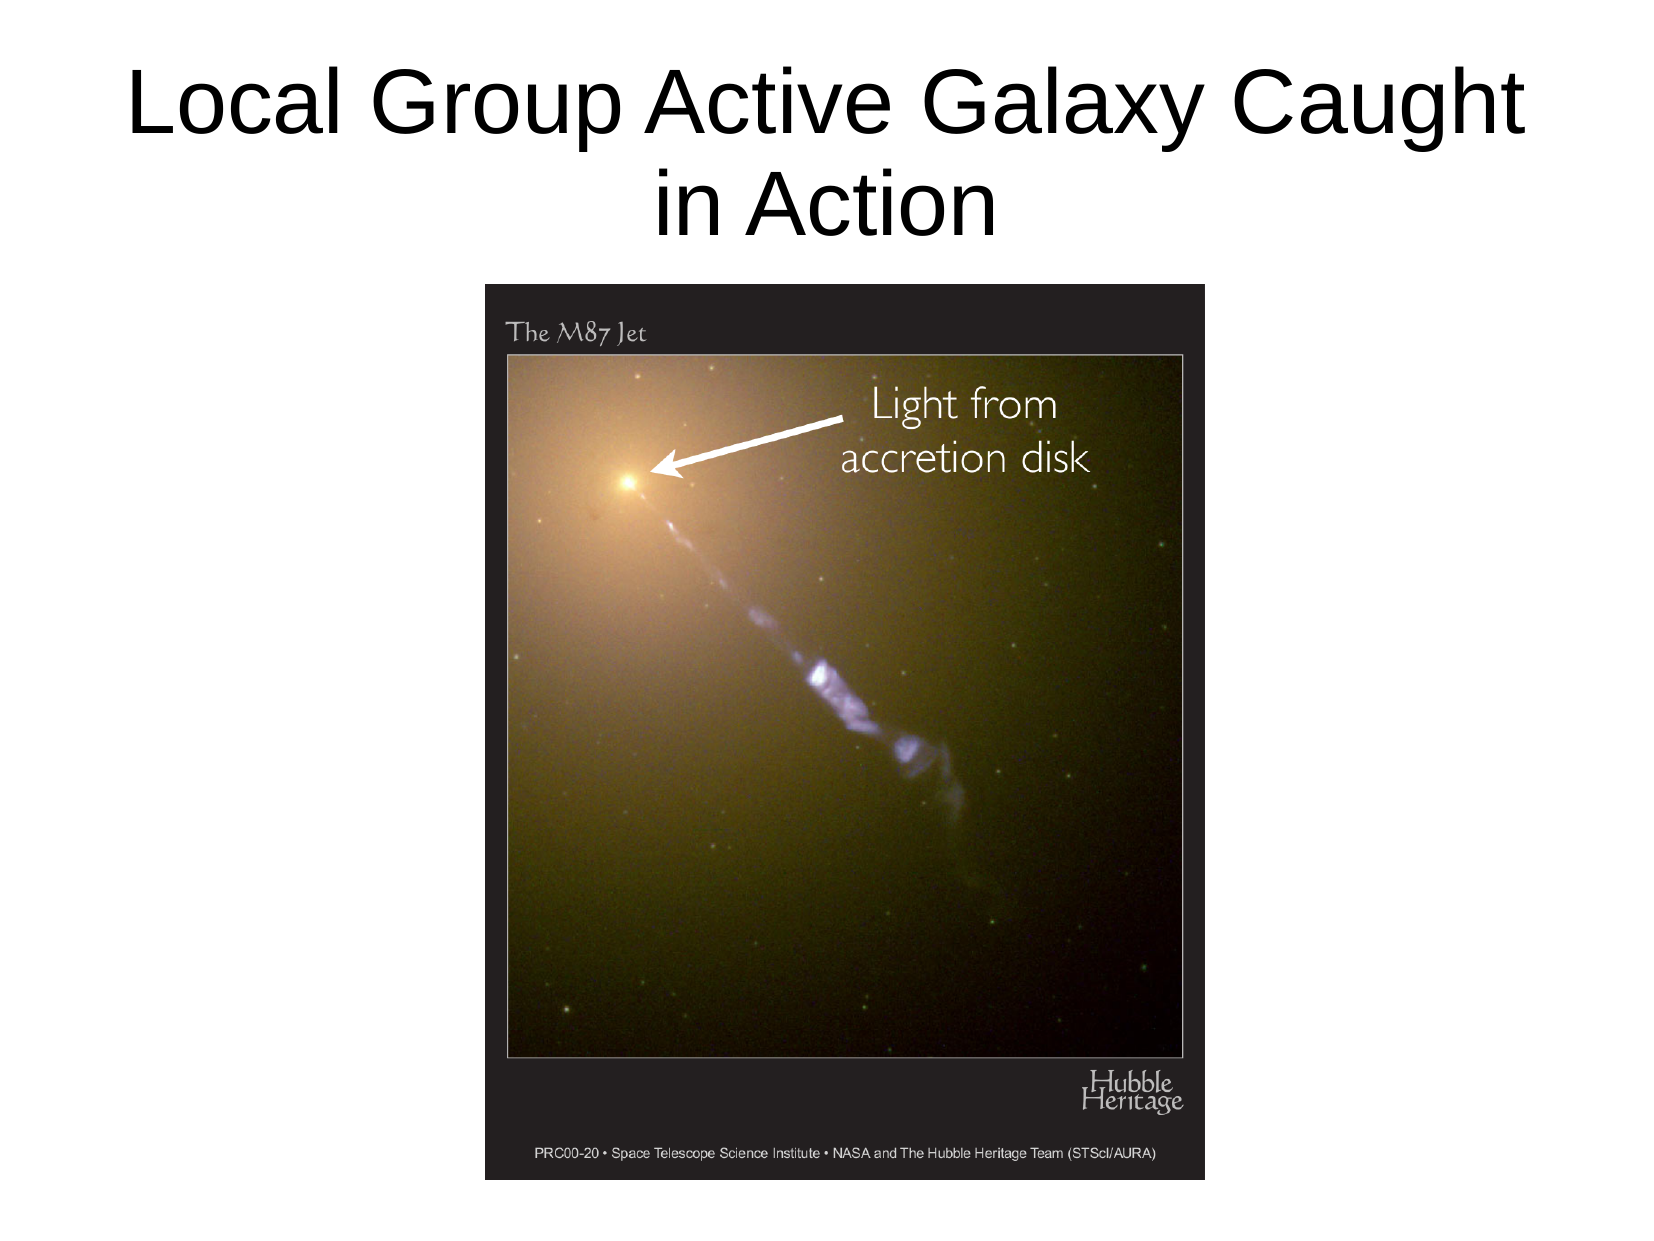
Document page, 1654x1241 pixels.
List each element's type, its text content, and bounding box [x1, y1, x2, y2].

title Local Group Active Galaxy Caught in Action [82, 49, 1571, 257]
picture [485, 284, 1205, 1180]
